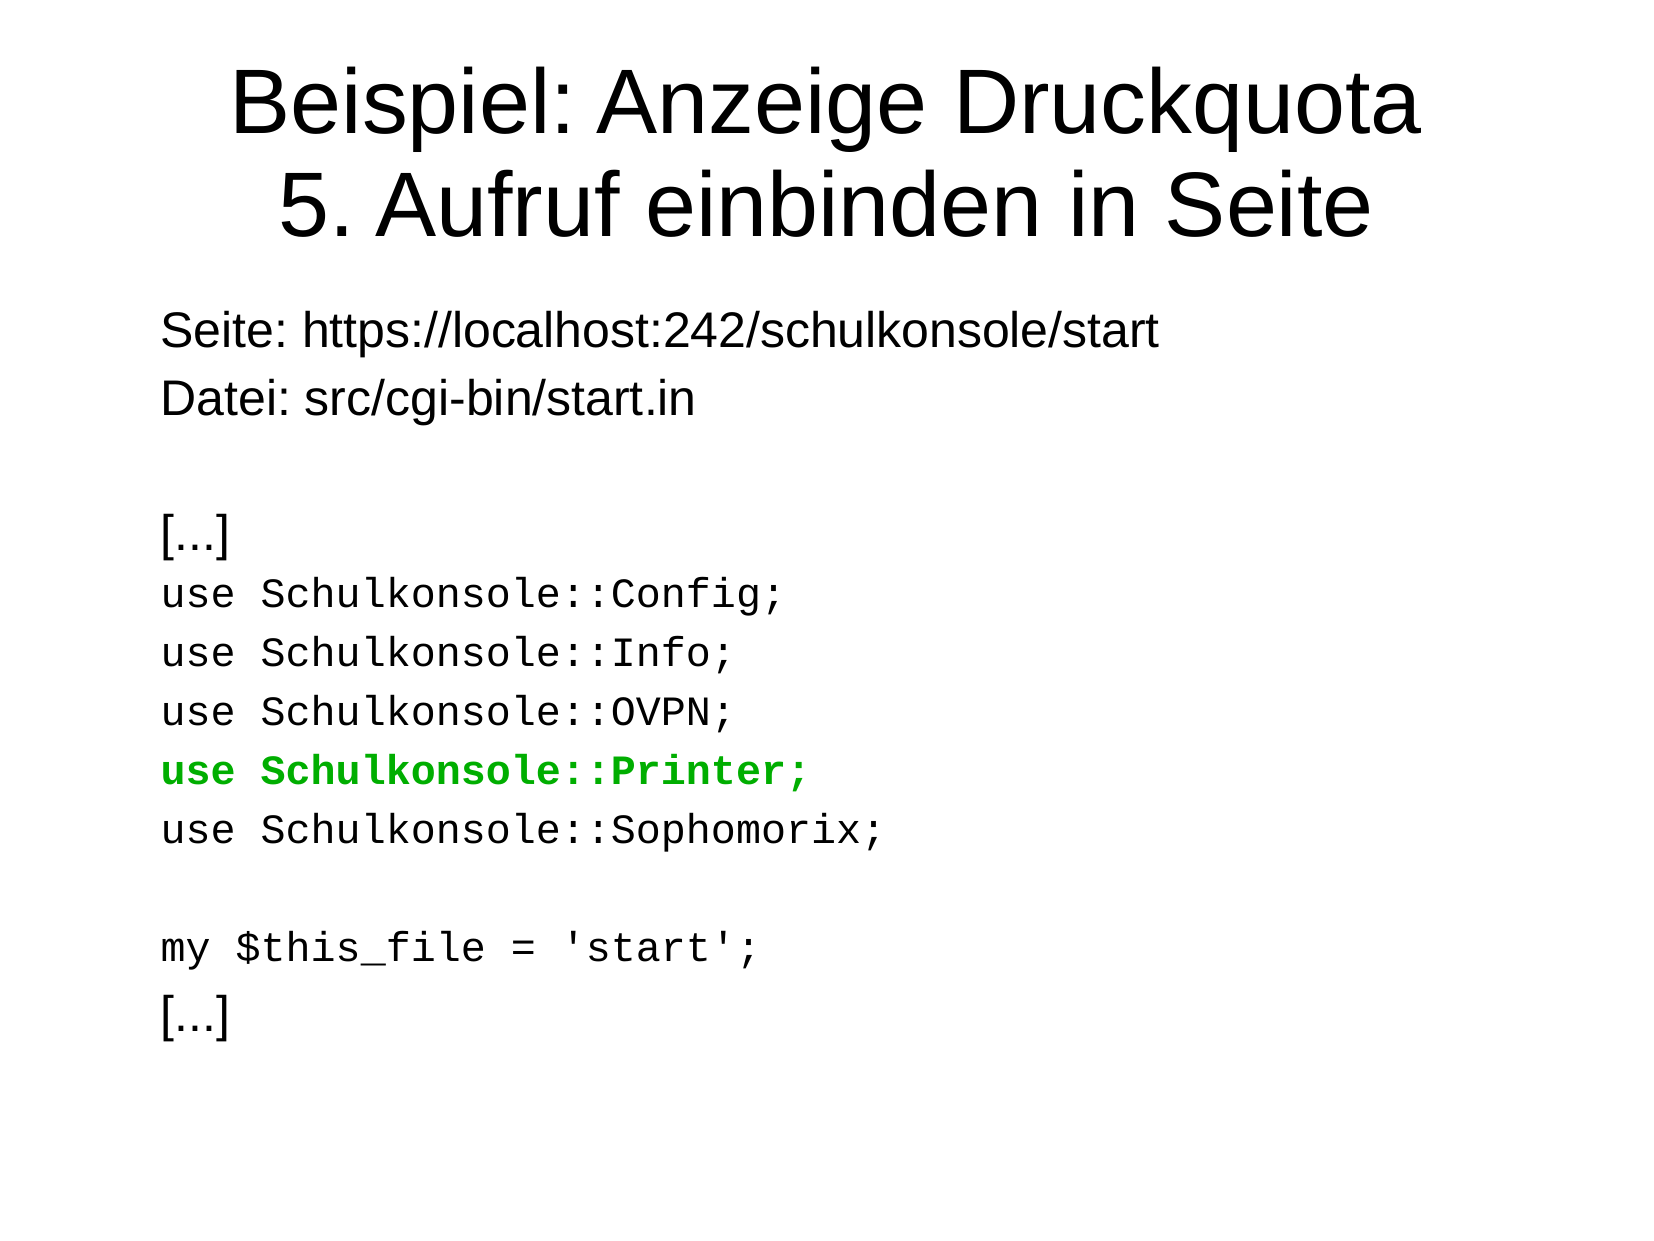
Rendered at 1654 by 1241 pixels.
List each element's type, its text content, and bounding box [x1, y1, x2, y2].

title Beispiel: Anzeige Druckquota 5. Aufruf einbinden in Seite [82, 49, 1571, 257]
text_box Seite: https://localhost:242/schulkonsole/start Datei: src/cgi-bin/start.in [...] use Schulkonsole::Config; use Schulkonsole::Info; use Schulkonsole::OVPN; use Schulkonsole::Printer; use Schulkonsole::Sophomorix; my $this_file = 'start'; [...] [88, 295, 1565, 1182]
